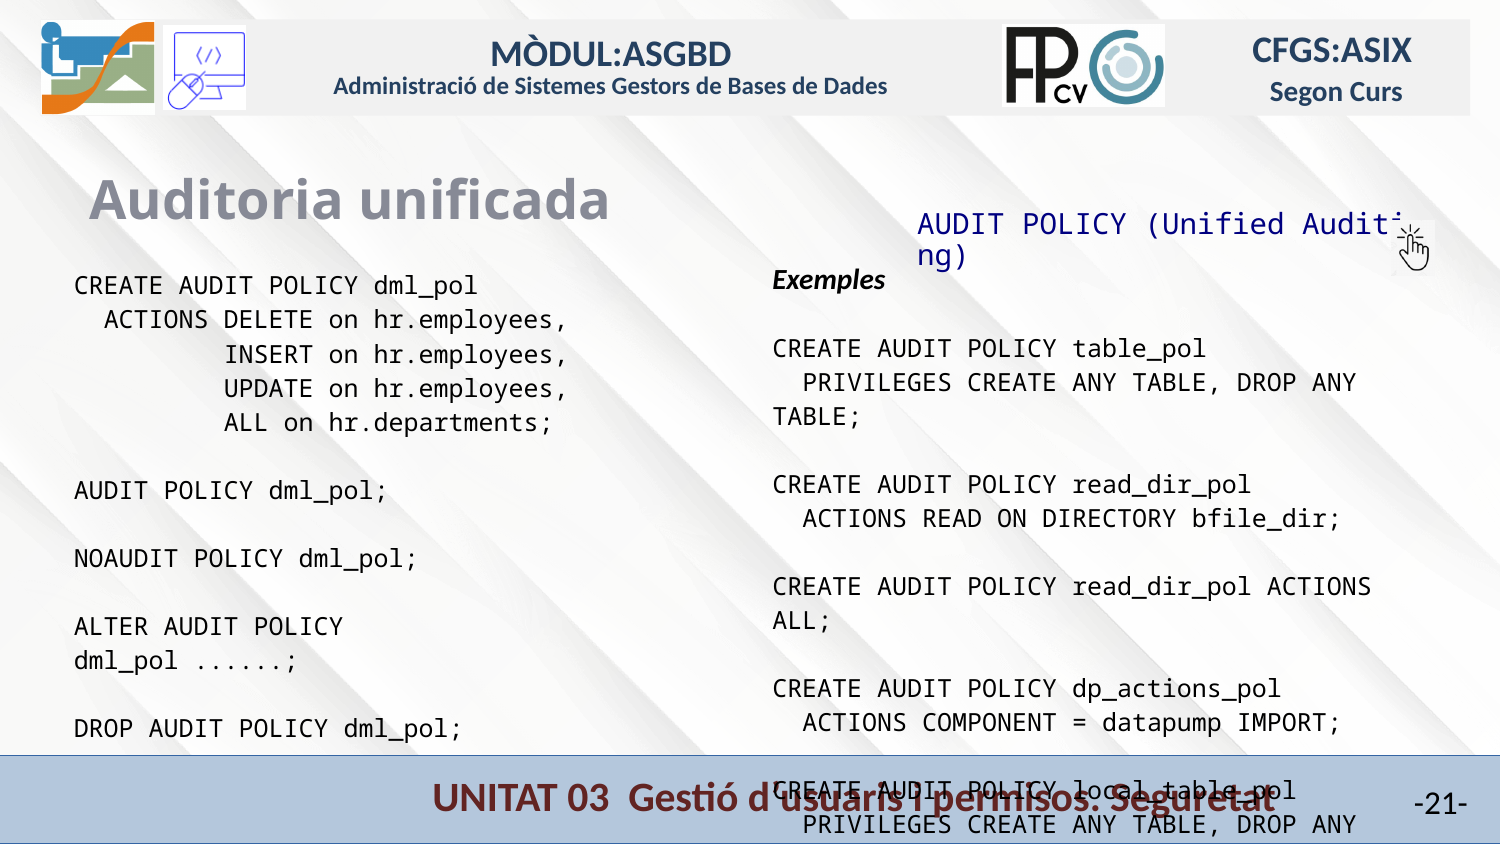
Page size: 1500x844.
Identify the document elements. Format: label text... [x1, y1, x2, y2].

text_box CREATE AUDIT POLICY dml_pol ACTIONS DELETE on hr.employees, INSERT on hr.employees, UPDATE on hr.employees, ALL on hr.departments; AUDIT POLICY dml_pol; NOAUDIT POLICY dml_pol; ALTER AUDIT POLICY dml_pol ......; DROP AUDIT POLICY dml_pol; [58, 260, 592, 692]
text_box AUDIT POLICY (Unified Auditing) [902, 195, 1434, 259]
picture [0, 0, 1500, 755]
text_box Exemples CREATE AUDIT POLICY table_pol PRIVILEGES CREATE ANY TABLE, DROP ANY TABLE; CREATE AUDIT POLICY read_dir_pol ACTIONS READ ON DIRECTORY bfile_dir; CREATE AUDIT POLICY read_dir_pol ACTIONS ALL; CREATE AUDIT POLICY dp_actions_pol ACTIONS COMPONENT = datapump IMPORT; CREATE AUDIT POLICY local_table_pol PRIVILEGES CREATE ANY TABLE, DROP ANY TABLE CONTAINER = CURRENT; CREATE AUDIT POLICY common_role1_pol ROLES c##role1 CONTAINER = ALL; [757, 259, 1462, 754]
title Auditoria unificada [89, 165, 1407, 241]
